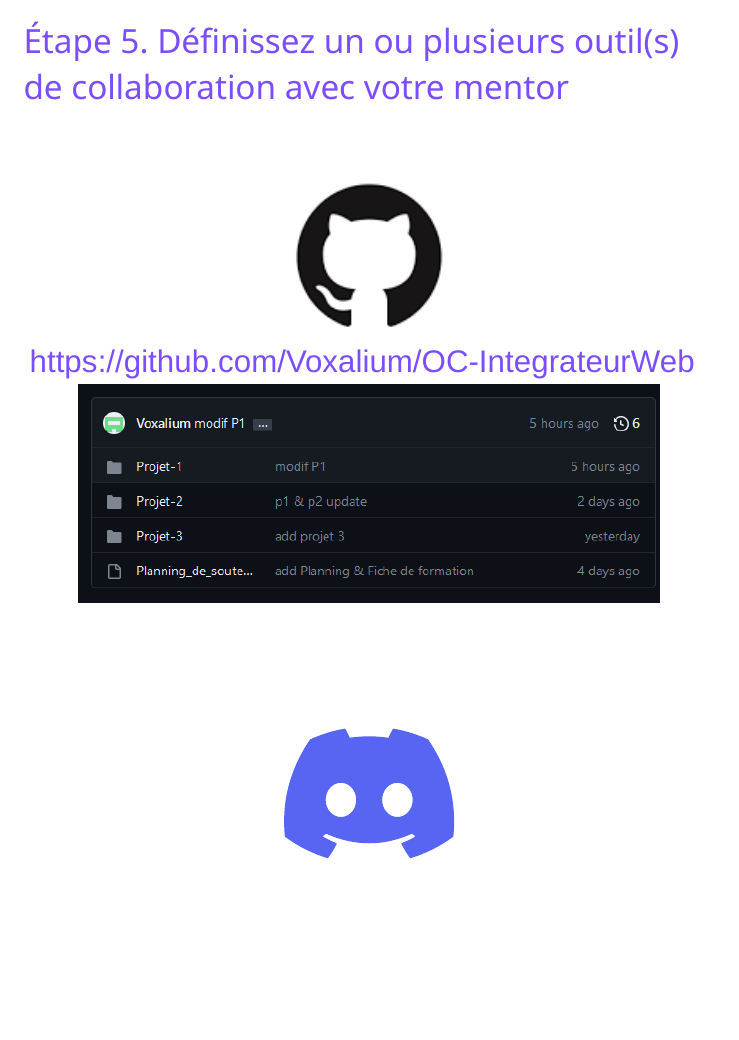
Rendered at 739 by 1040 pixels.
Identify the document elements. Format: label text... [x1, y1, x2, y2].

text_box https://github.com/Voxalium/OC-IntegrateurWeb [14, 336, 724, 436]
picture [78, 384, 660, 603]
picture [273, 159, 466, 336]
picture [284, 706, 455, 898]
title Étape 5. Définissez un ou plusieurs outil(s) de collaboration avec votre mentor [23, 18, 727, 159]
